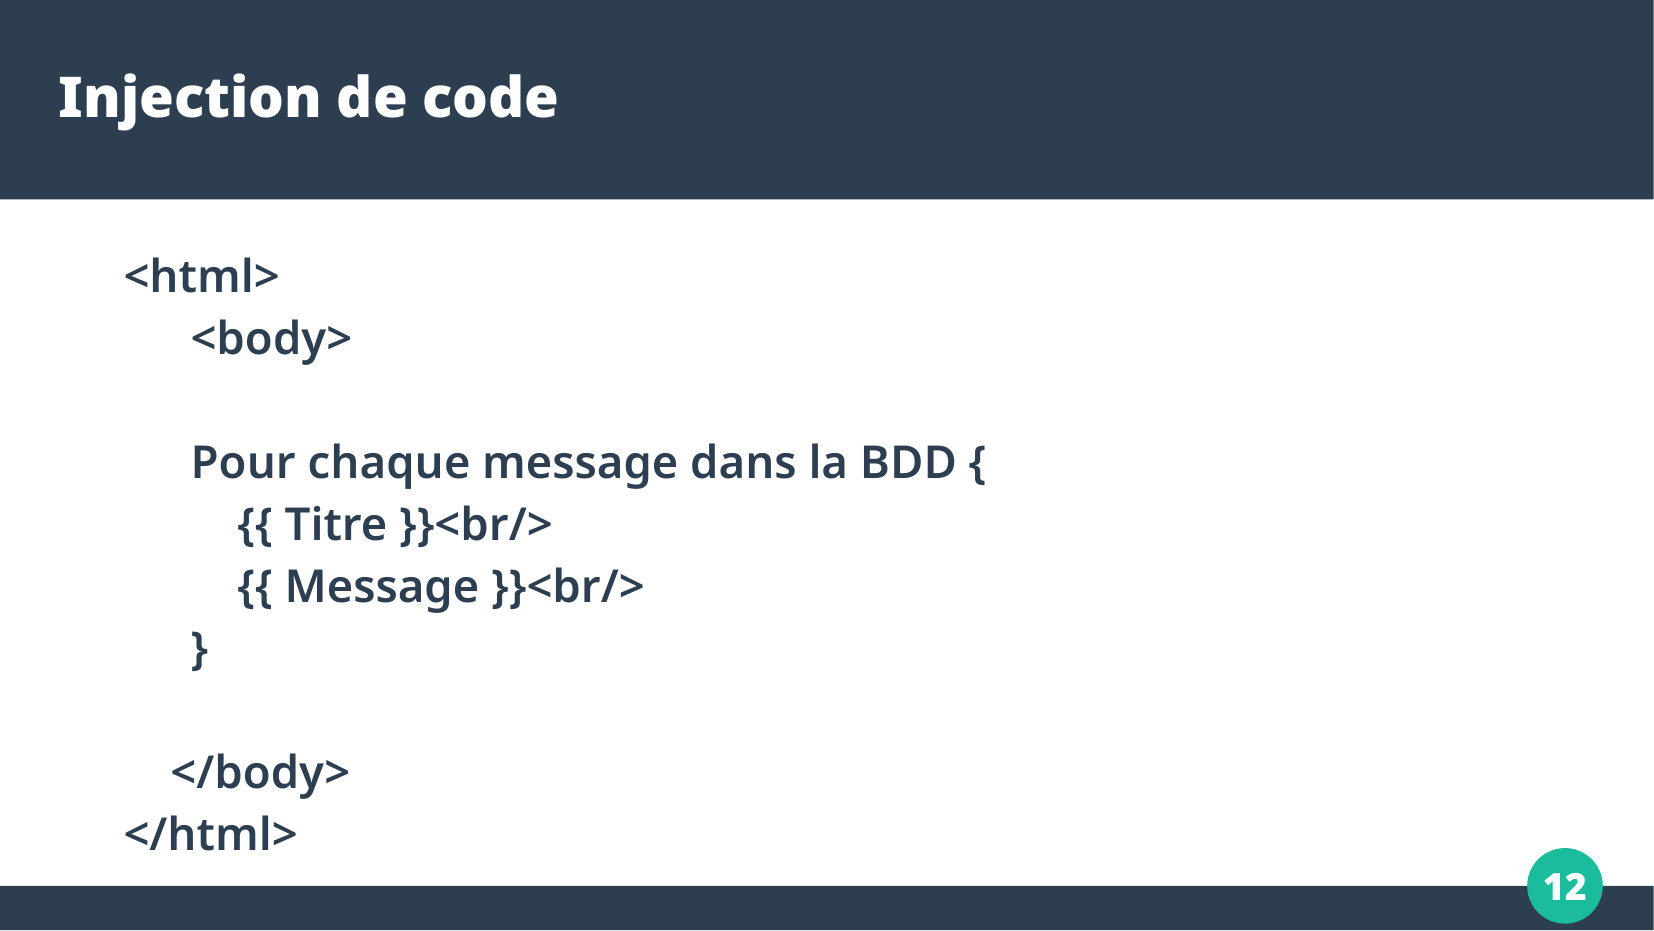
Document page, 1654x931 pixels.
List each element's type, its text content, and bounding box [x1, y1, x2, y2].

title Injection de code [59, 37, 1595, 155]
list <html> <body> Pour chaque message dans la BDD { {{ Titre }}<br/> {{ Message }}<br/> } </body> </html> [59, 243, 1595, 864]
